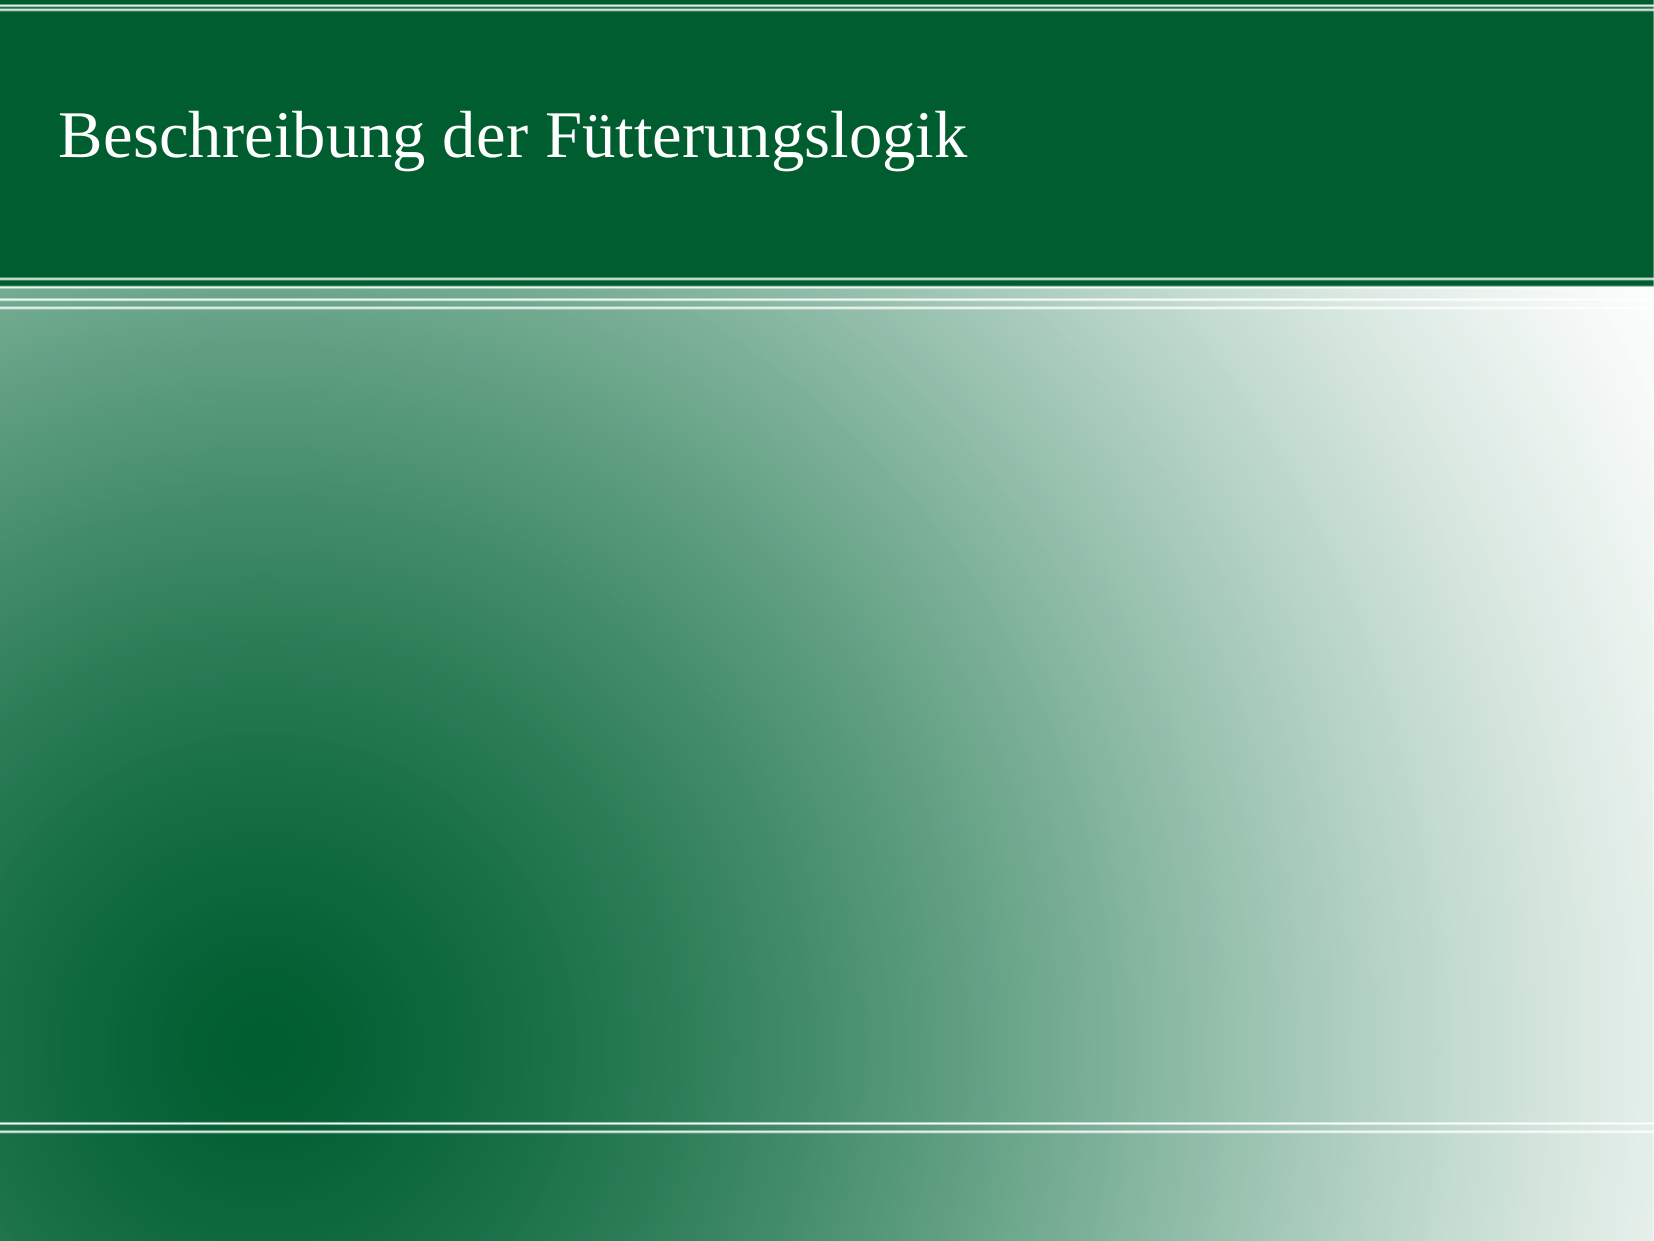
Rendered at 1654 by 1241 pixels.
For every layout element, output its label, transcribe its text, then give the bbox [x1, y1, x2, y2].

list Beschreibung der Fütterungslogik [59, 98, 1548, 276]
picture [0, 0, 1654, 1241]
